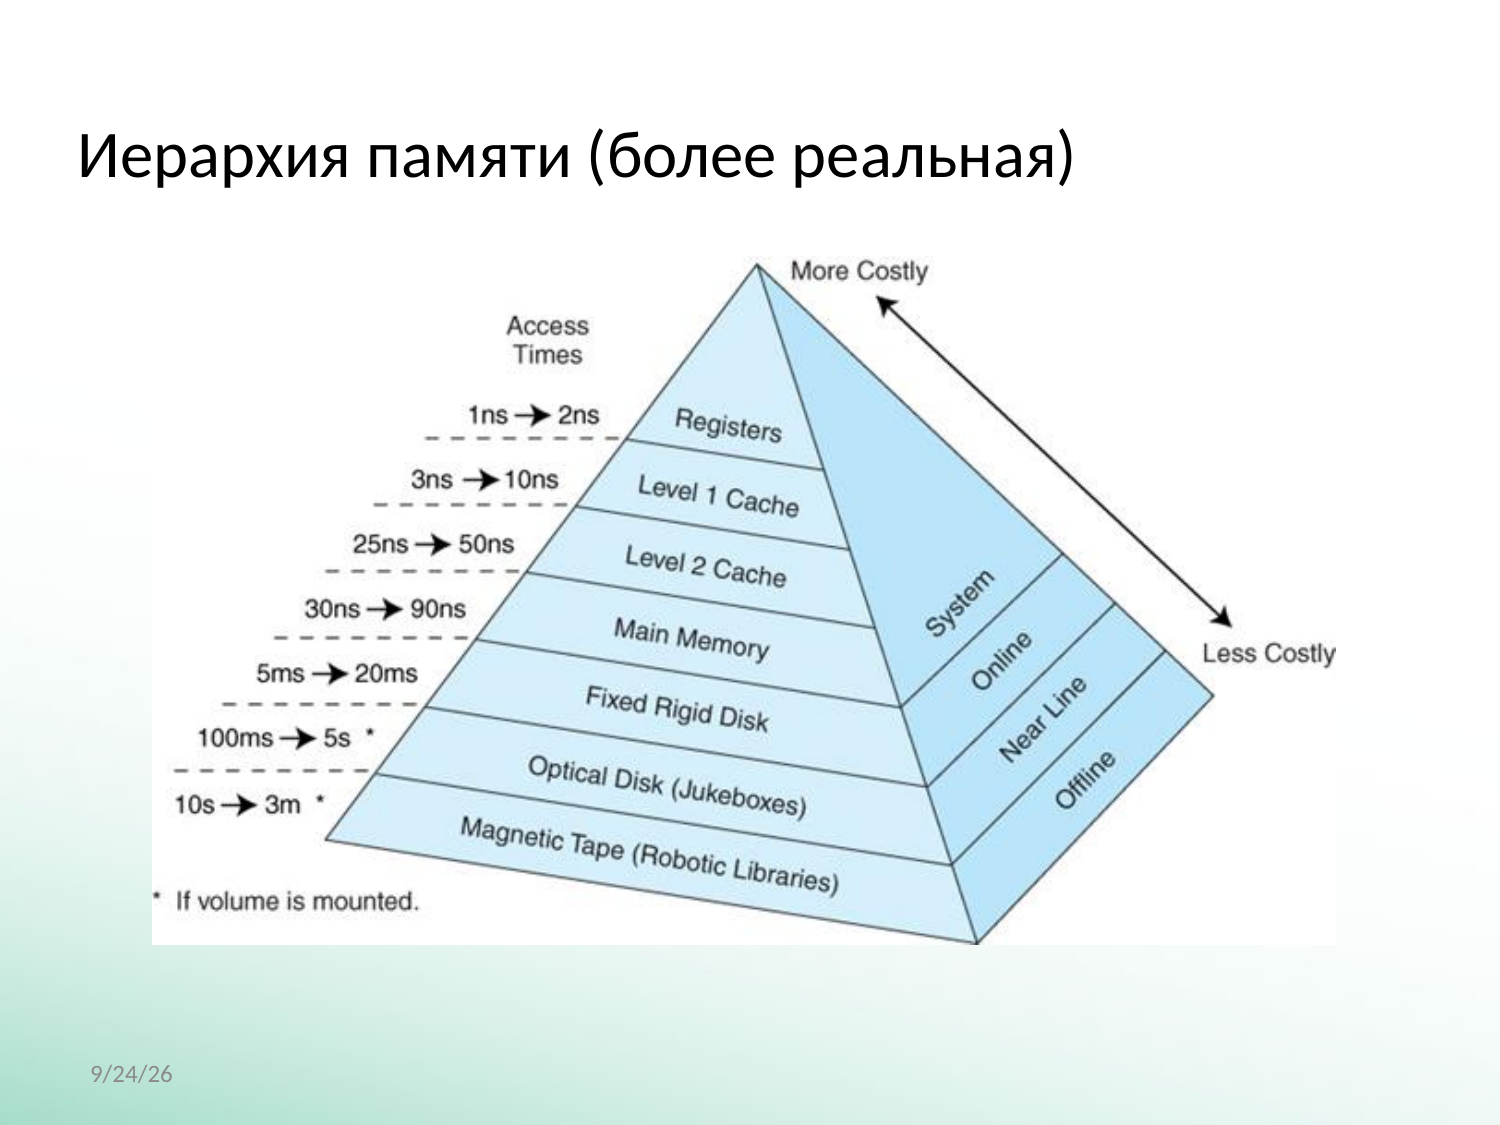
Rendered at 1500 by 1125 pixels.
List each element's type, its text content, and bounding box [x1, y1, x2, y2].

picture [0, 0, 1500, 1125]
title Иерархия памяти (более реальная) [77, 90, 1428, 231]
